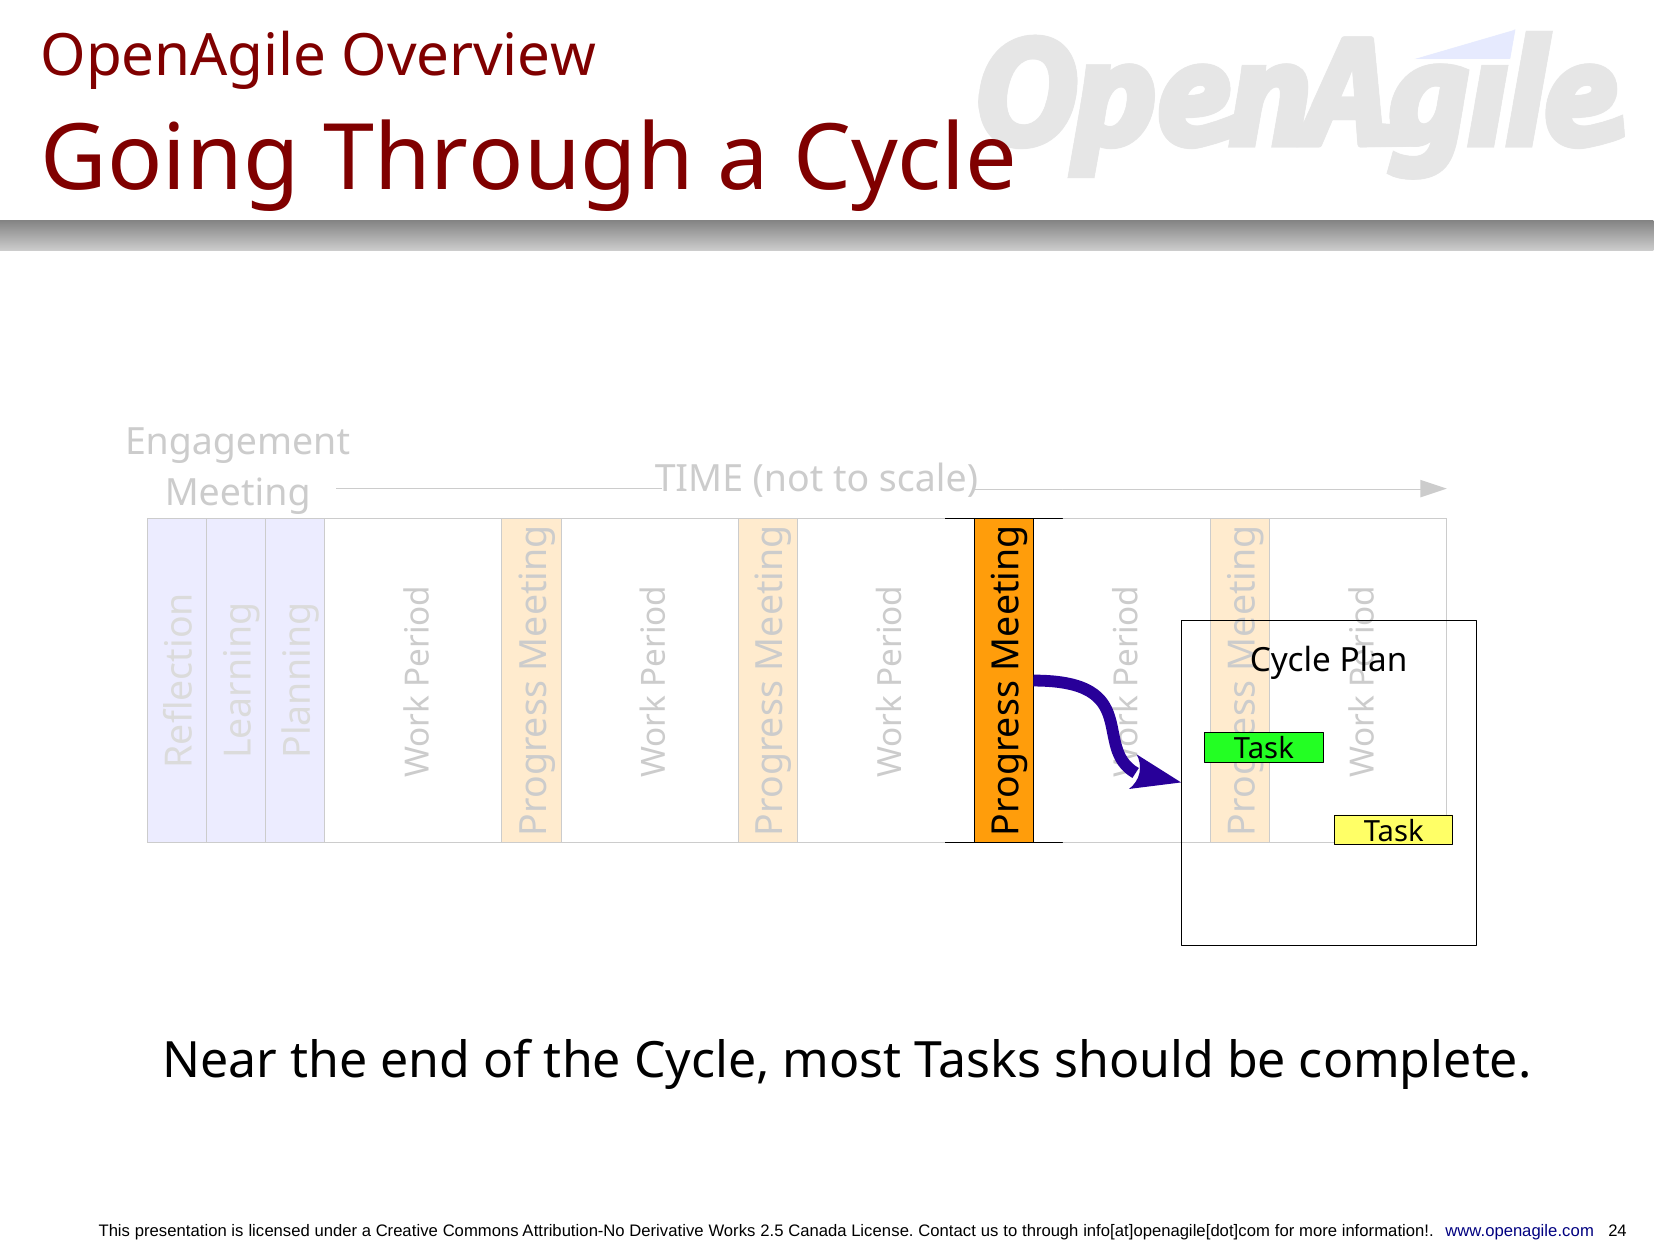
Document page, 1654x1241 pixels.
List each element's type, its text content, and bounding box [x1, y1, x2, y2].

text_box [1034, 687, 1181, 886]
text_box [1182, 621, 1476, 886]
text_box Near the end of the Cycle, most Tasks should be complete. [147, 1016, 1437, 1092]
text_box [118, 324, 1595, 886]
text_box Cycle Plan [1210, 631, 1447, 687]
text_box Task [1204, 732, 1323, 762]
text_box Progress Meeting [974, 518, 1034, 843]
title OpenAgile Overview Going Through a Cycle [40, 8, 1654, 222]
text_box Task [1334, 814, 1453, 845]
